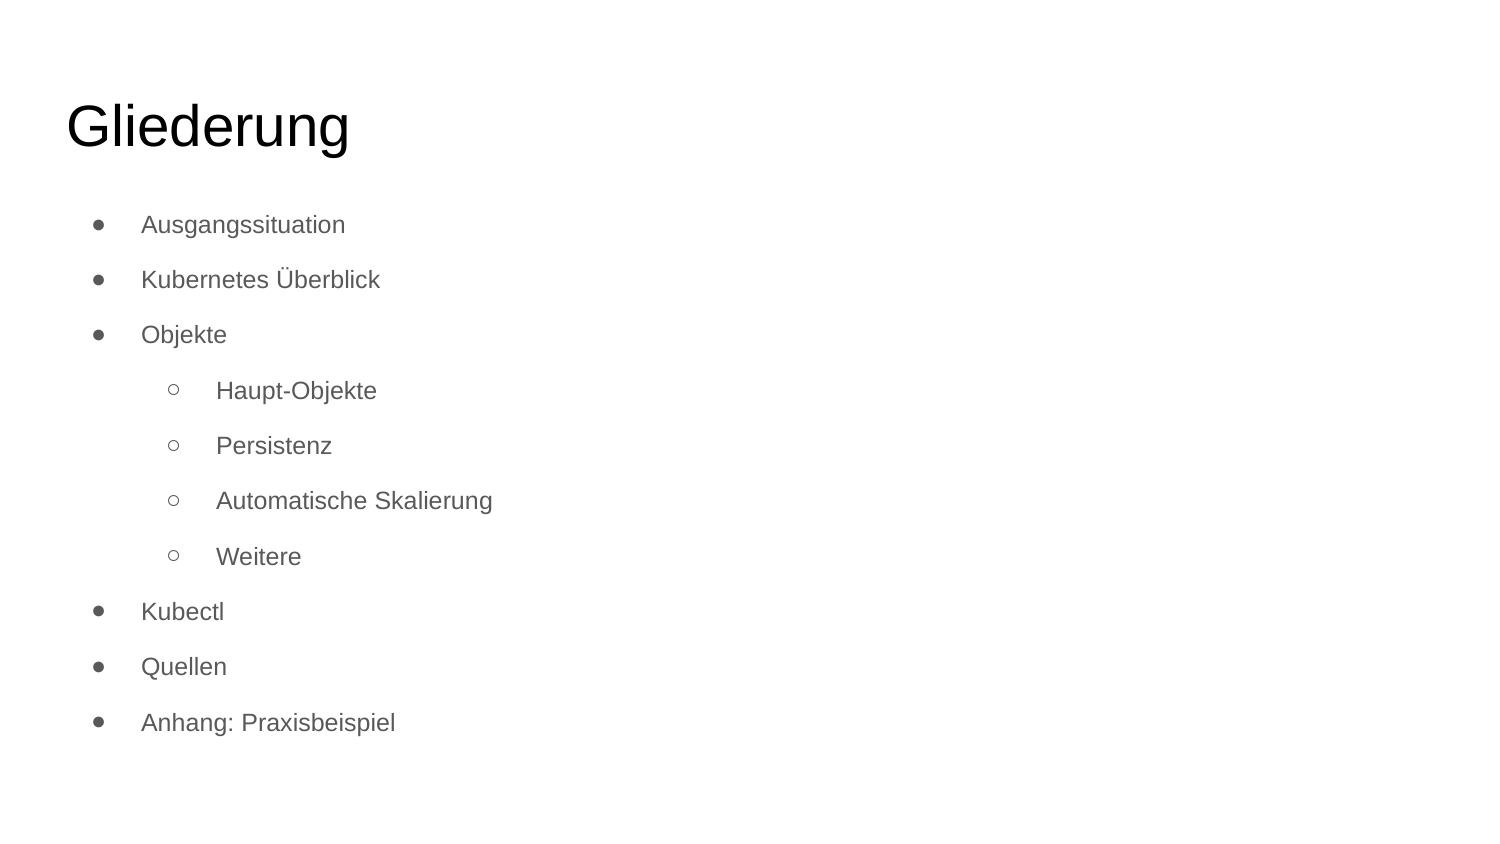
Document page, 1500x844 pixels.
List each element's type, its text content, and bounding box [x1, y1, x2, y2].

title Gliederung [51, 72, 1449, 167]
list Ausgangssituation Kubernetes Überblick Objekte Haupt-Objekte Persistenz Automatische Skalierung Weitere Kubectl Quellen Anhang: Praxisbeispiel [51, 189, 1449, 750]
